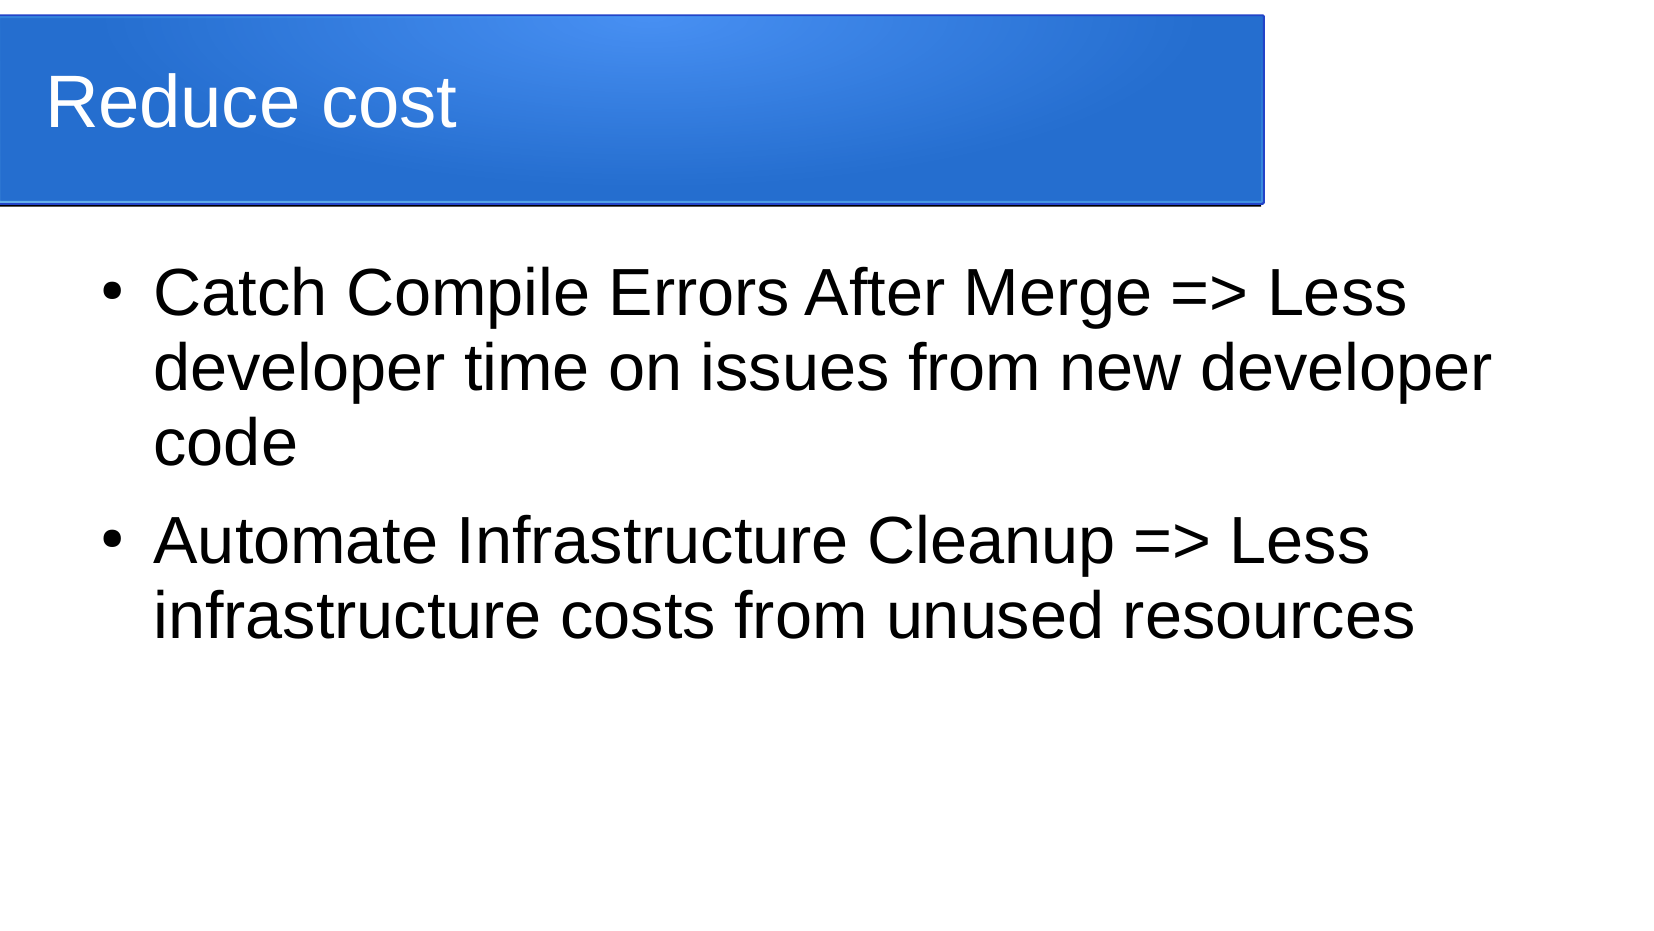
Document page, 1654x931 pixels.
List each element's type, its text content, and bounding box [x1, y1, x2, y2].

title Reduce cost [45, 0, 1280, 205]
list Catch Compile Errors After Merge => Less developer time on issues from new developer code Automate Infrastructure Cleanup => Less infrastructure costs from unused resources [82, 255, 1571, 826]
